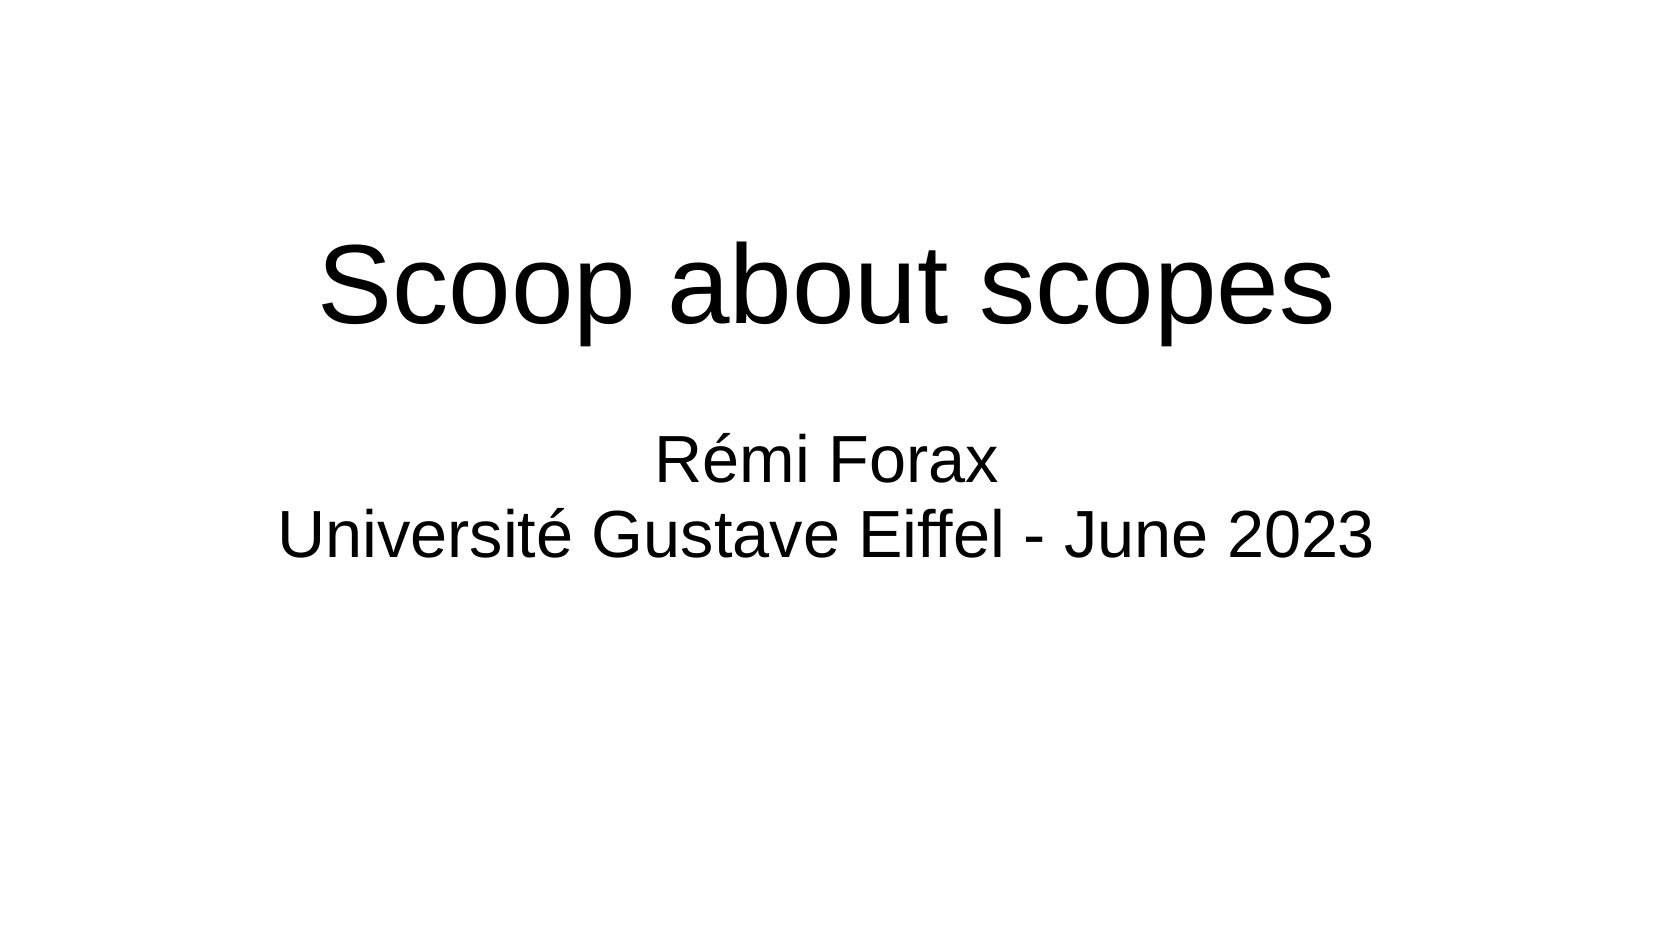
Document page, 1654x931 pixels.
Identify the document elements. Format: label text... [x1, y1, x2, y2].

subtitle Scoop about scopes Rémi Forax Université Gustave Eiffel - June 2023 [82, 37, 1571, 757]
